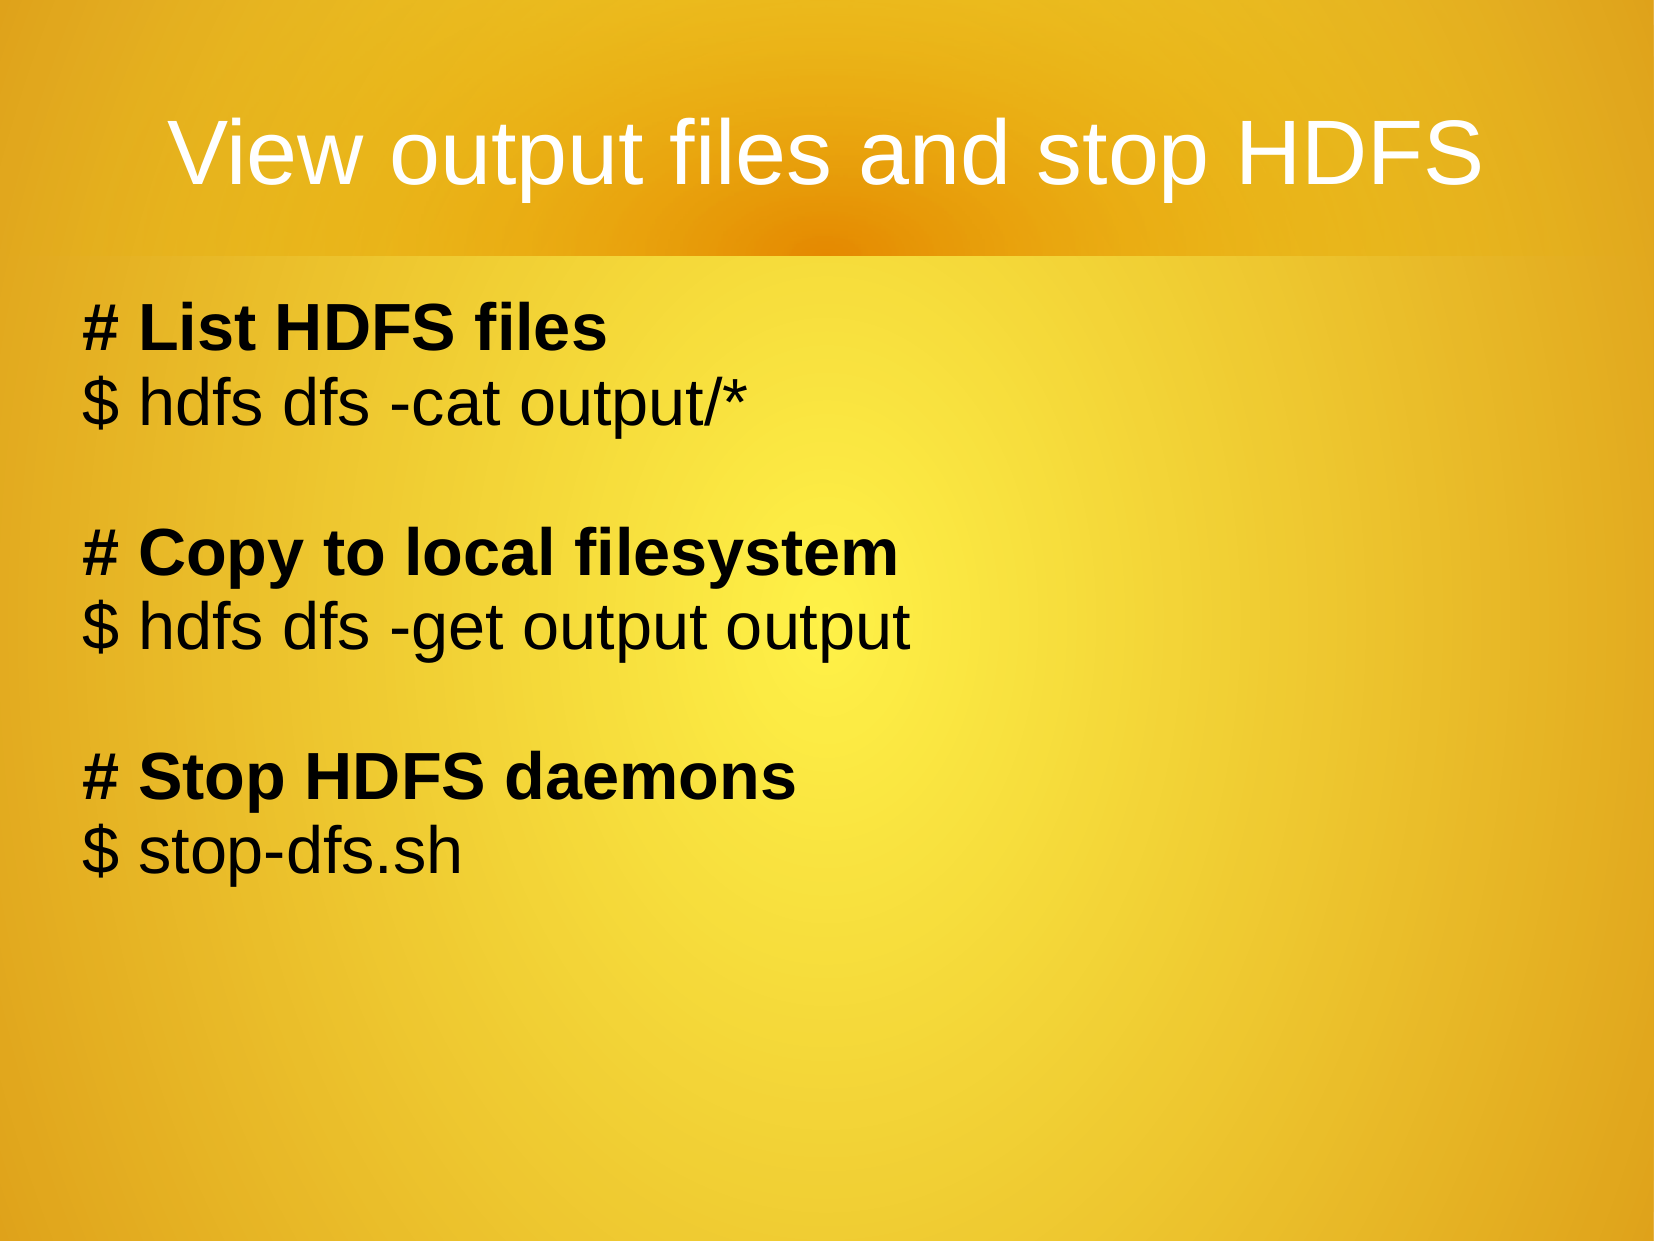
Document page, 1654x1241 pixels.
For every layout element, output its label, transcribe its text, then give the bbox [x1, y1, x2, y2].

subtitle # List HDFS files $ hdfs dfs -cat output/* # Copy to local filesystem $ hdfs dfs -get output output # Stop HDFS daemons $ stop-dfs.sh [82, 290, 1571, 1010]
title View output files and stop HDFS [82, 49, 1571, 257]
